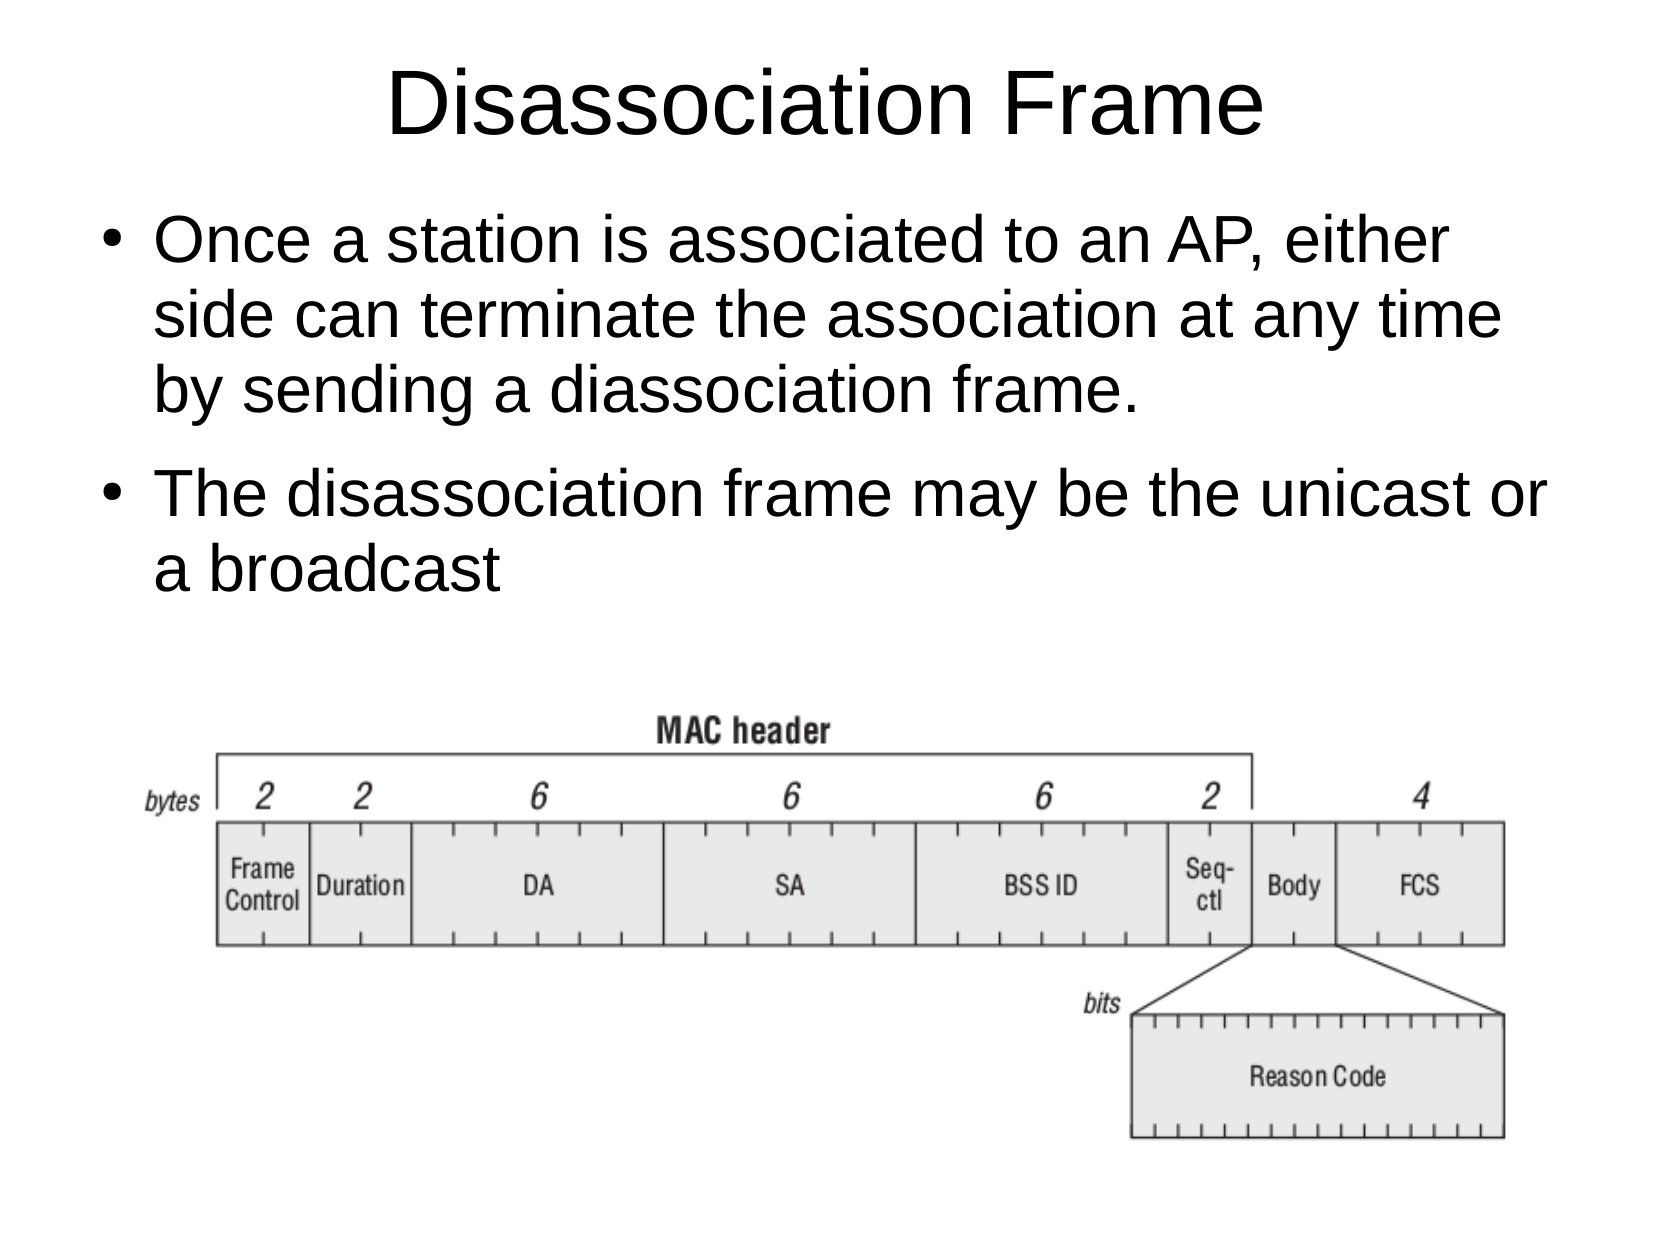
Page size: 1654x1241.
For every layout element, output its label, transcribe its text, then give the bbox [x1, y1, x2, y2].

list Once a station is associated to an AP, either side can terminate the association at any time by sending a diassociation frame. The disassociation frame may be the unicast or a broadcast [82, 202, 1571, 684]
picture [82, 684, 1571, 1182]
title Disassociation Frame [82, 17, 1571, 189]
